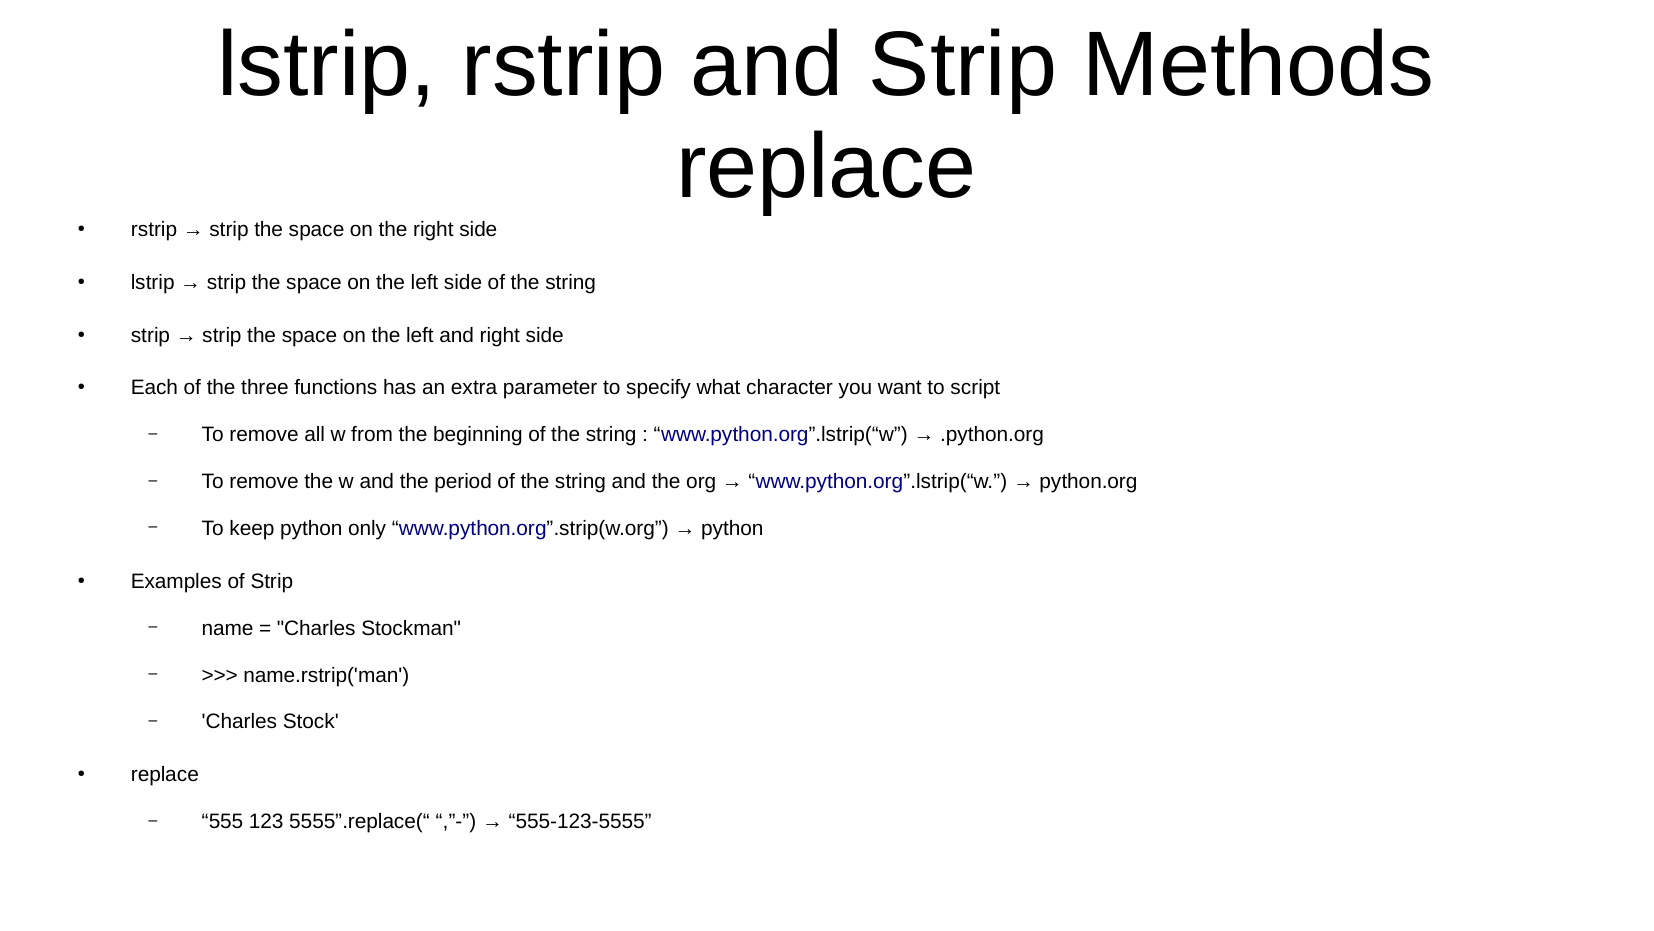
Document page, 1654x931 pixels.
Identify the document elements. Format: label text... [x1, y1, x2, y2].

title lstrip, rstrip and Strip Methods replace [82, 12, 1571, 217]
list rstrip → strip the space on the right side lstrip → strip the space on the left side of the string strip → strip the space on the left and right side Each of the three functions has an extra parameter to specify what character you want to script To remove all w from the beginning of the string : “www.python.org”.lstrip(“w”) → .python.org To remove the w and the period of the string and the org → “www.python.org”.lstrip(“w.”) → python.org To keep python only “www.python.org”.strip(w.org”) → python Examples of Strip name = "Charles Stockman" >>> name.rstrip('man') 'Charles Stock' replace “555 123 5555”.replace(“ “,”-”) → “555-123-5555” [60, 217, 1591, 871]
